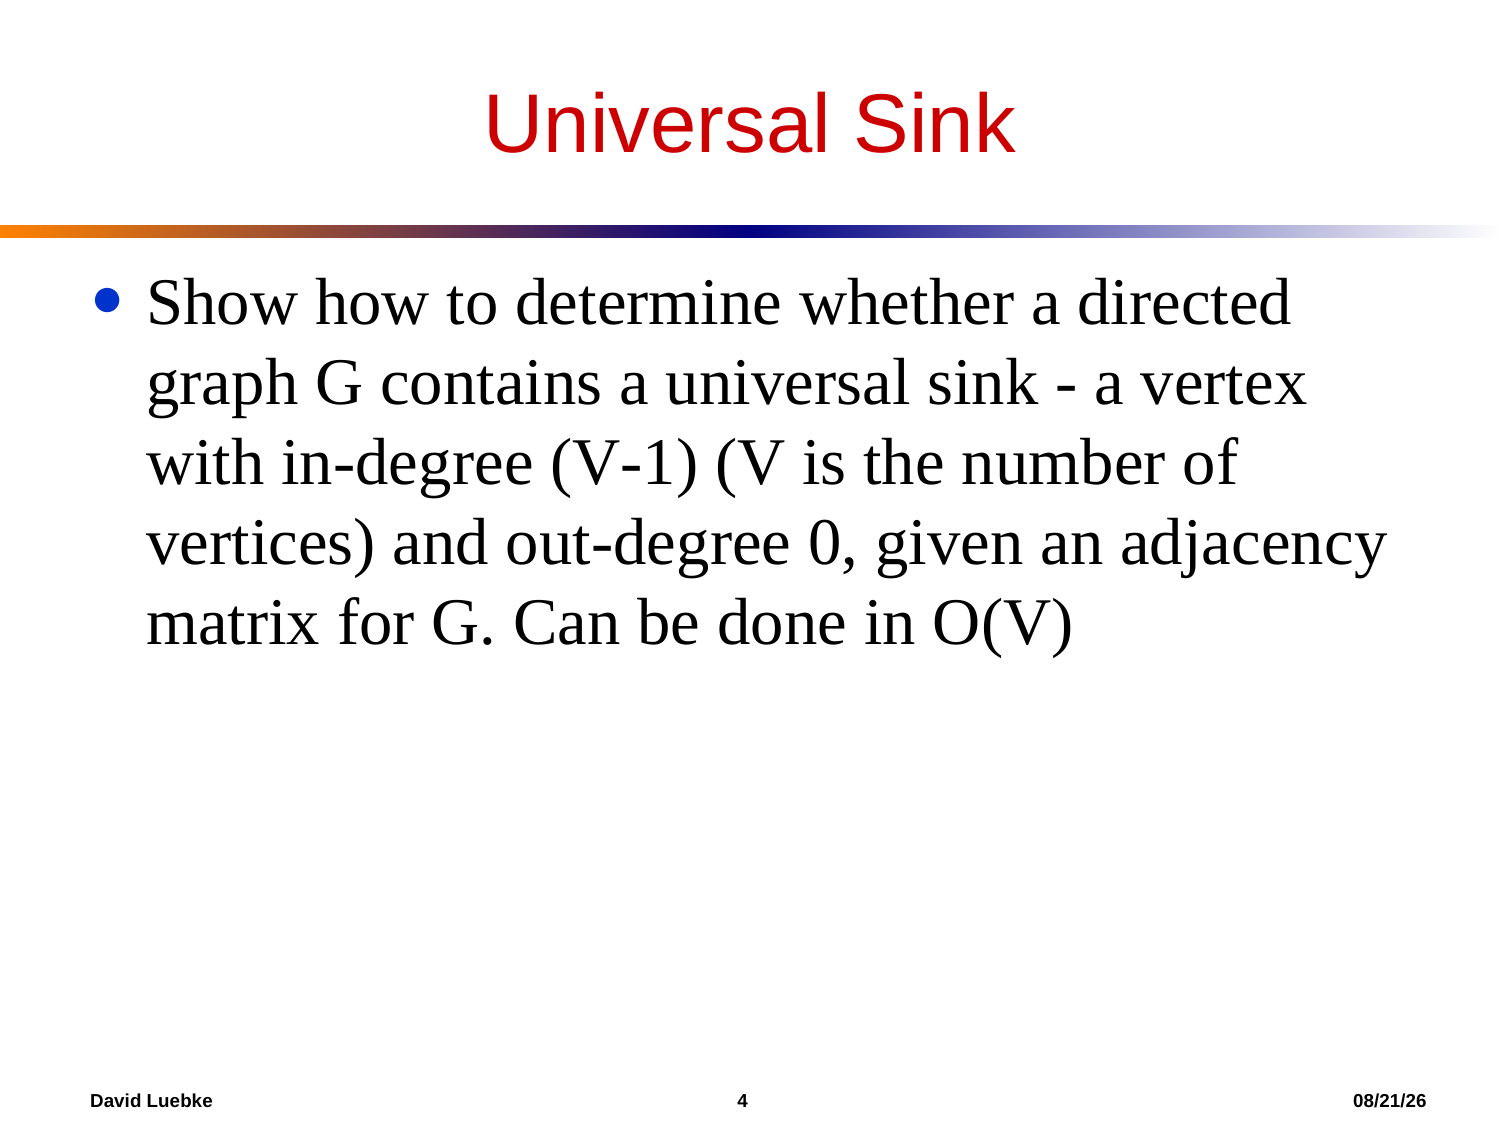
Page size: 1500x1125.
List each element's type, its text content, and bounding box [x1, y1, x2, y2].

list Show how to determine whether a directed graph G contains a universal sink - a vertex with in-degree (V-1) (V is the number of vertices) and out-degree 0, given an adjacency matrix for G. Can be done in O(V) [75, 249, 1426, 963]
title Universal Sink [75, 37, 1426, 201]
text_box David Luebke <number> 03/10/19 [75, 1074, 1426, 1125]
